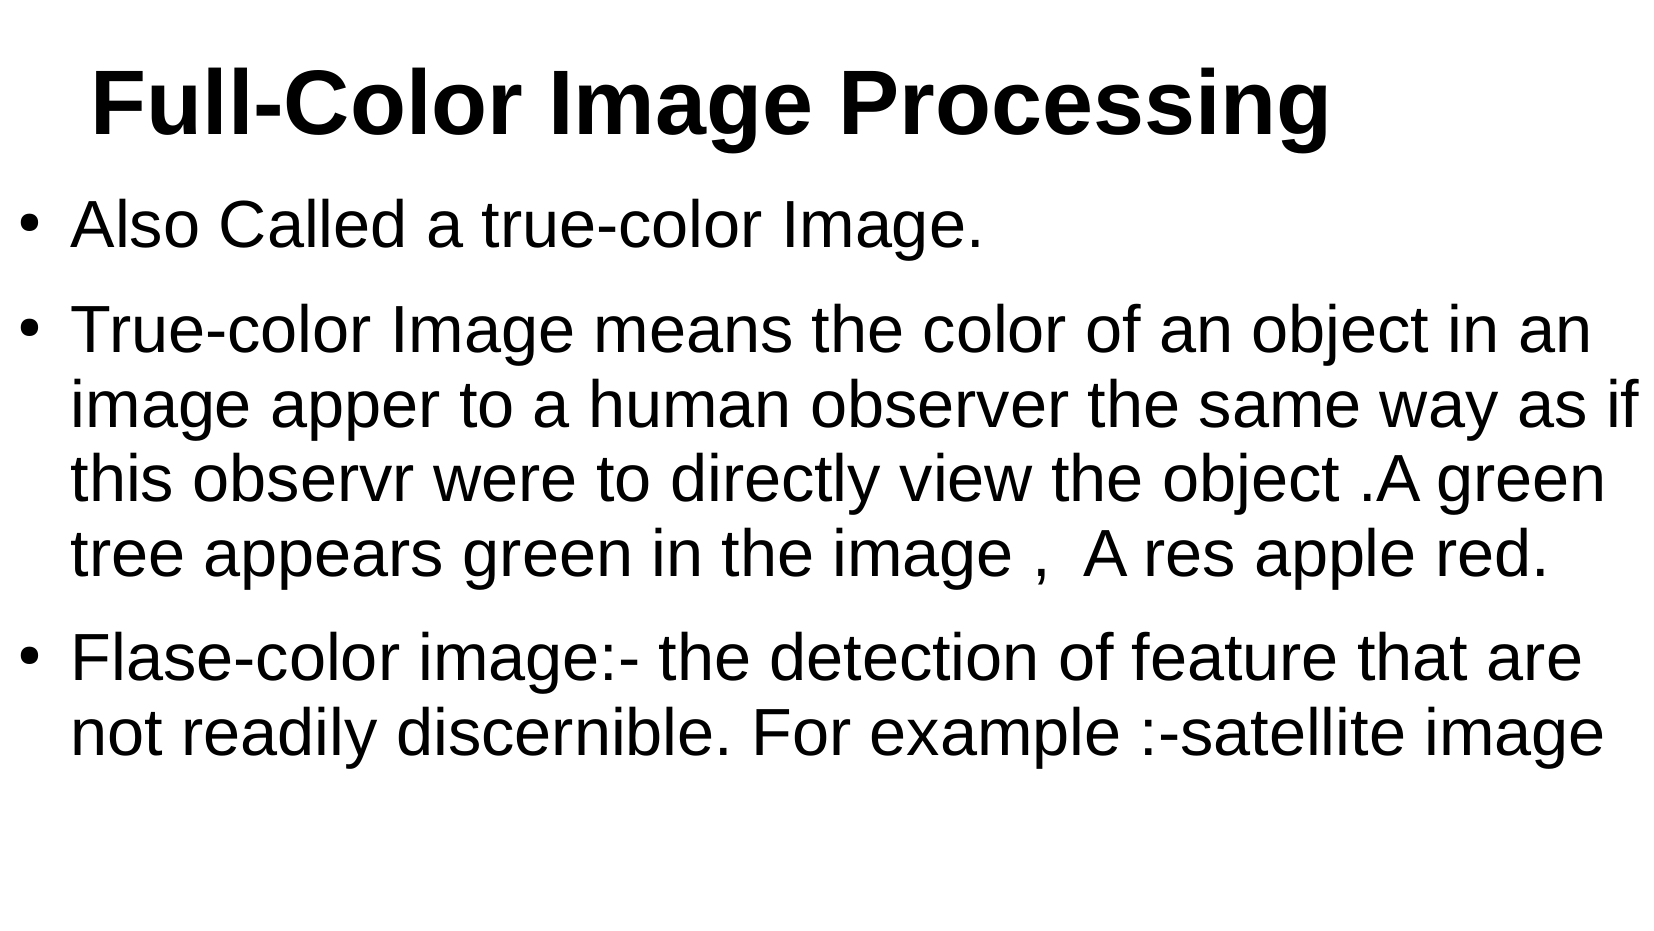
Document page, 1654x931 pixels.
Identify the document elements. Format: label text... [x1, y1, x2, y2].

list Also Called a true-color Image. True-color Image means the color of an object in an image apper to a human observer the same way as if this observr were to directly view the object .A green tree appears green in the image , A res apple red. Flase-color image:- the detection of feature that are not readily discernible. For example :-satellite image [0, 187, 1651, 931]
title Full-Color Image Processing [0, 0, 1426, 187]
